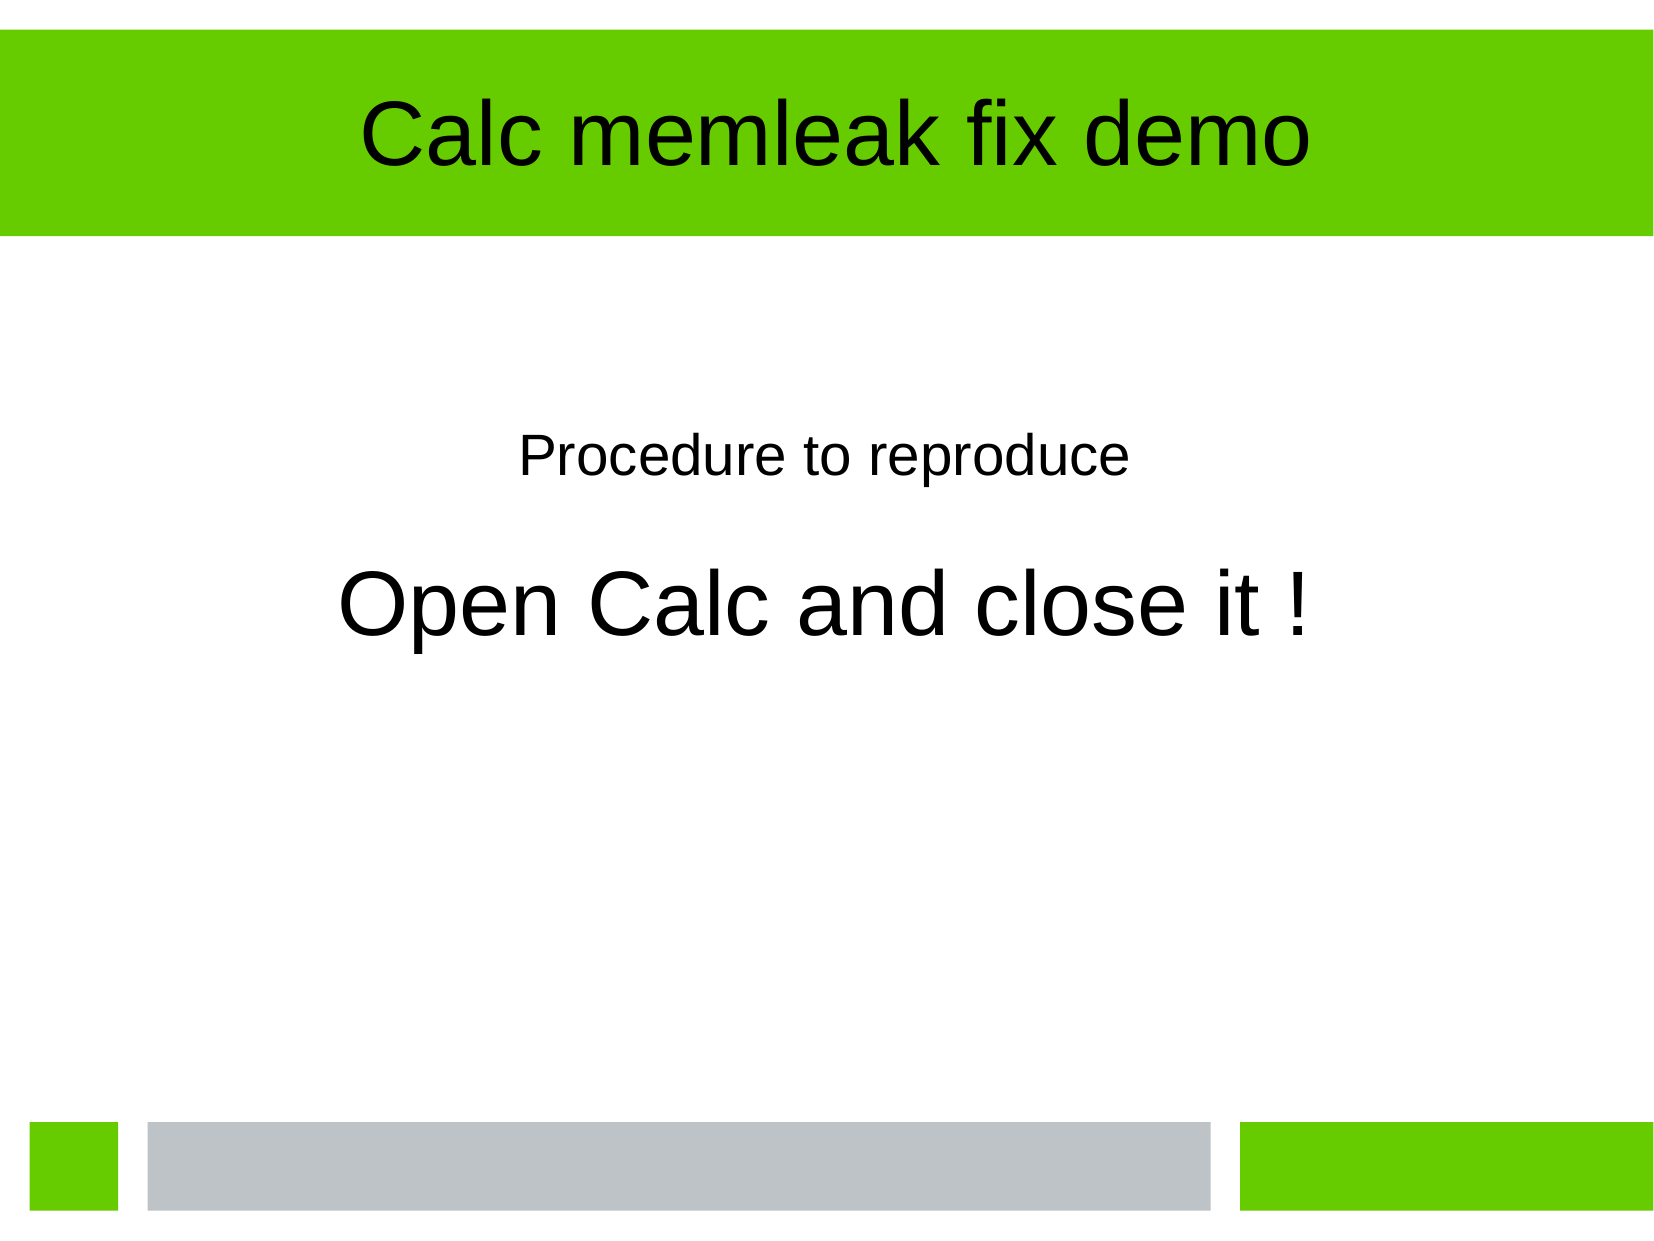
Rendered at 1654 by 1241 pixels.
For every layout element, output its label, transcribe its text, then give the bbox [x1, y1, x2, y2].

text_box Procedure to reproduce Open Calc and close it ! [45, 285, 1606, 663]
text_box Calc memleak fix demo [345, 75, 1329, 193]
